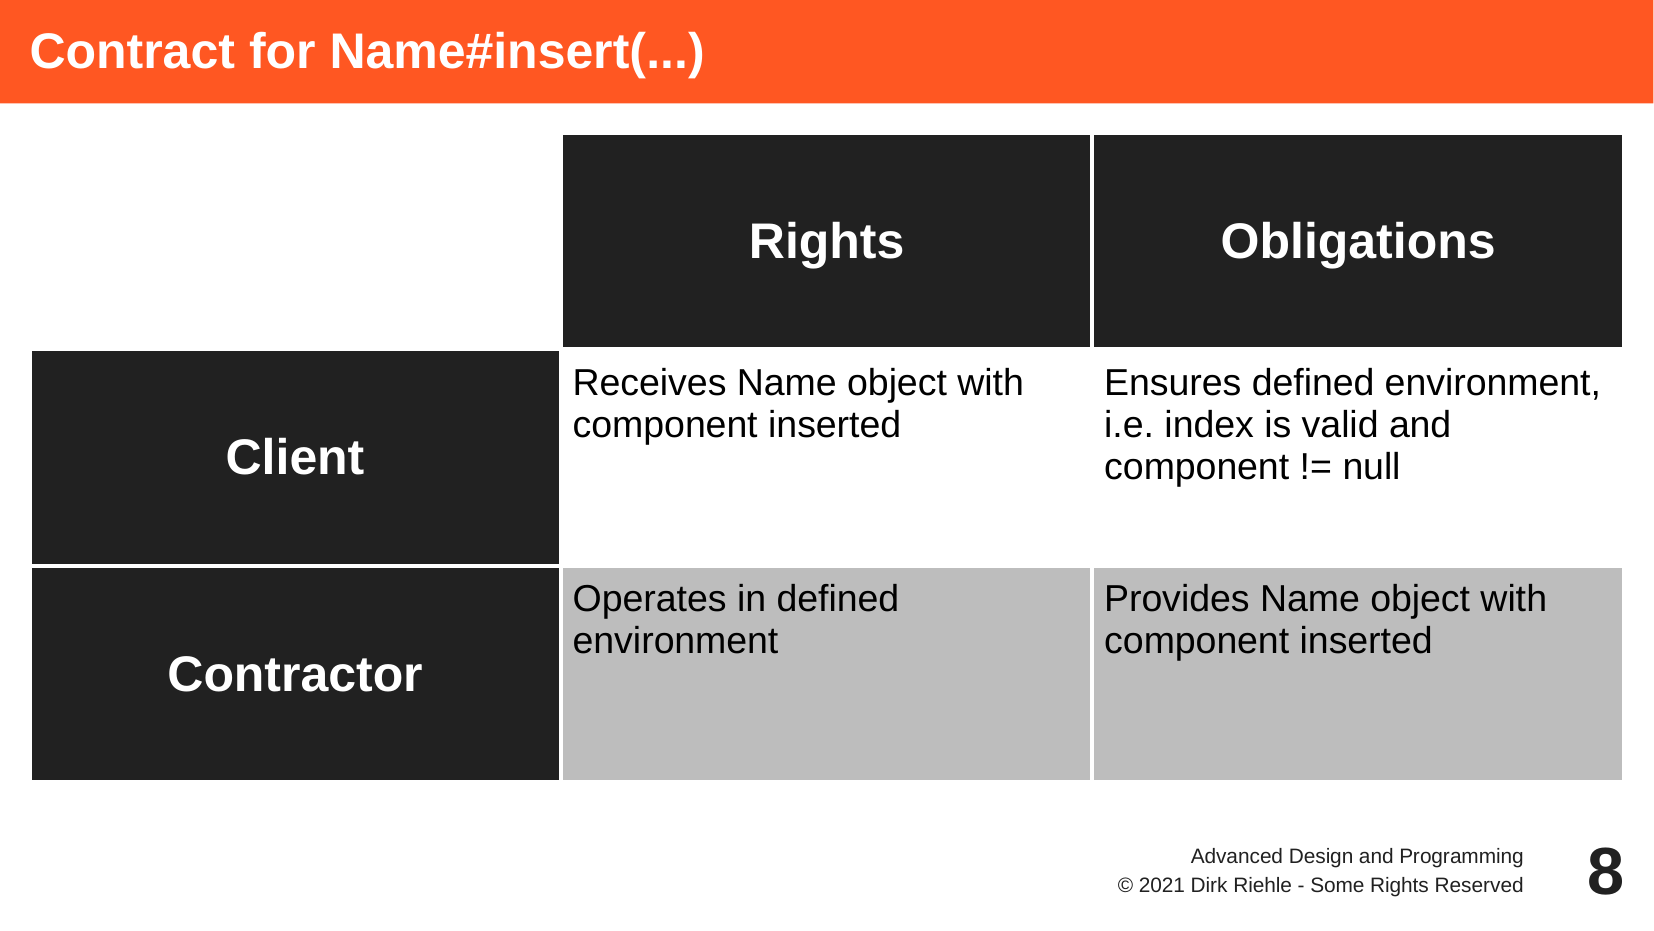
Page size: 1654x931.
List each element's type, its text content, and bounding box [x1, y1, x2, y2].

table_header Obligations [1094, 135, 1622, 347]
table_cell Client [32, 351, 559, 564]
table_cell Operates in defined environment [563, 568, 1090, 780]
table_cell Contractor [32, 568, 559, 780]
table_cell Receives Name object with component inserted [563, 351, 1090, 564]
table_cell Ensures defined environment, i.e. index is valid and component != null [1094, 351, 1622, 564]
title Contract for Name#insert(...) [0, 0, 1654, 104]
table_header [32, 135, 559, 347]
table_header Rights [563, 135, 1090, 347]
table_cell Provides Name object with component inserted [1094, 568, 1622, 780]
